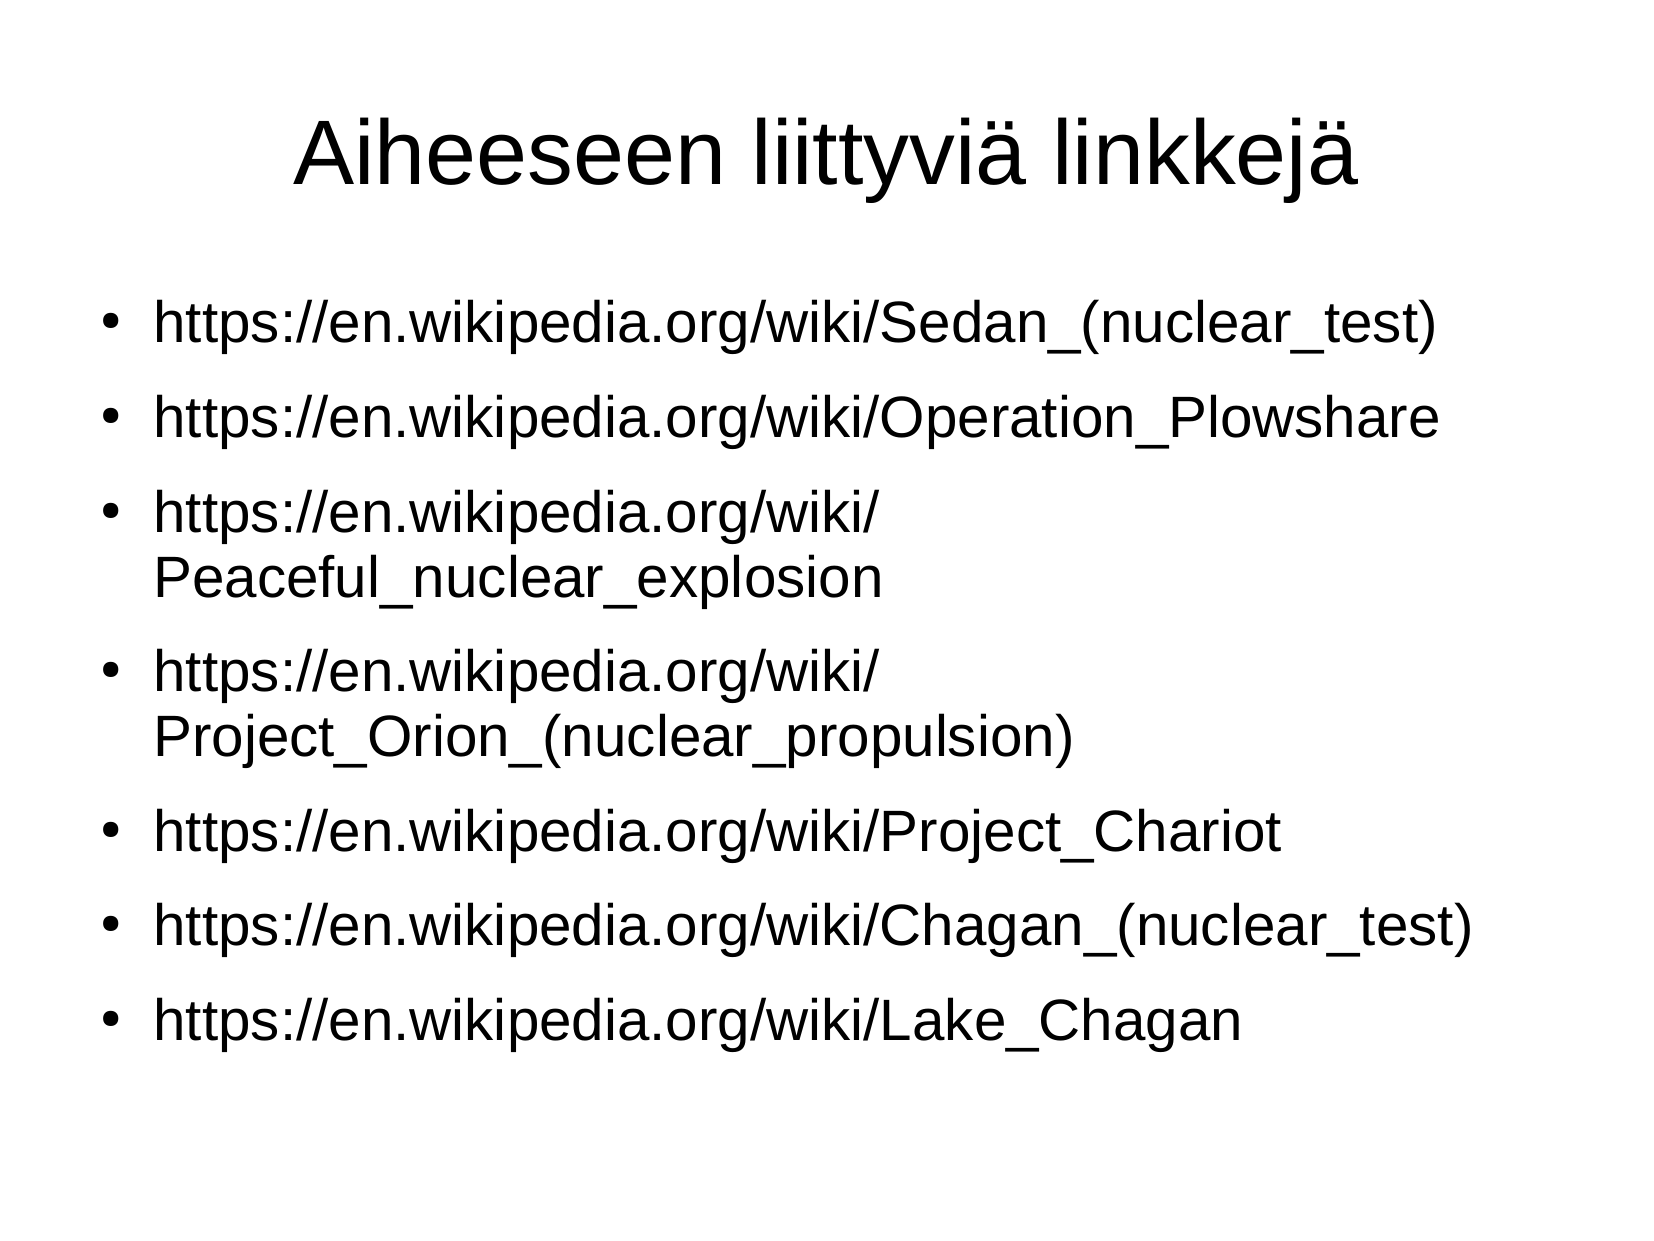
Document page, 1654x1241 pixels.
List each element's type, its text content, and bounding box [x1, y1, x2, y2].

title Aiheeseen liittyviä linkkejä [82, 49, 1571, 257]
list https://en.wikipedia.org/wiki/Sedan_(nuclear_test) https://en.wikipedia.org/wiki/Operation_Plowshare https://en.wikipedia.org/wiki/Peaceful_nuclear_explosion https://en.wikipedia.org/wiki/Project_Orion_(nuclear_propulsion) https://en.wikipedia.org/wiki/Project_Chariot https://en.wikipedia.org/wiki/Chagan_(nuclear_test) https://en.wikipedia.org/wiki/Lake_Chagan [82, 290, 1571, 1051]
